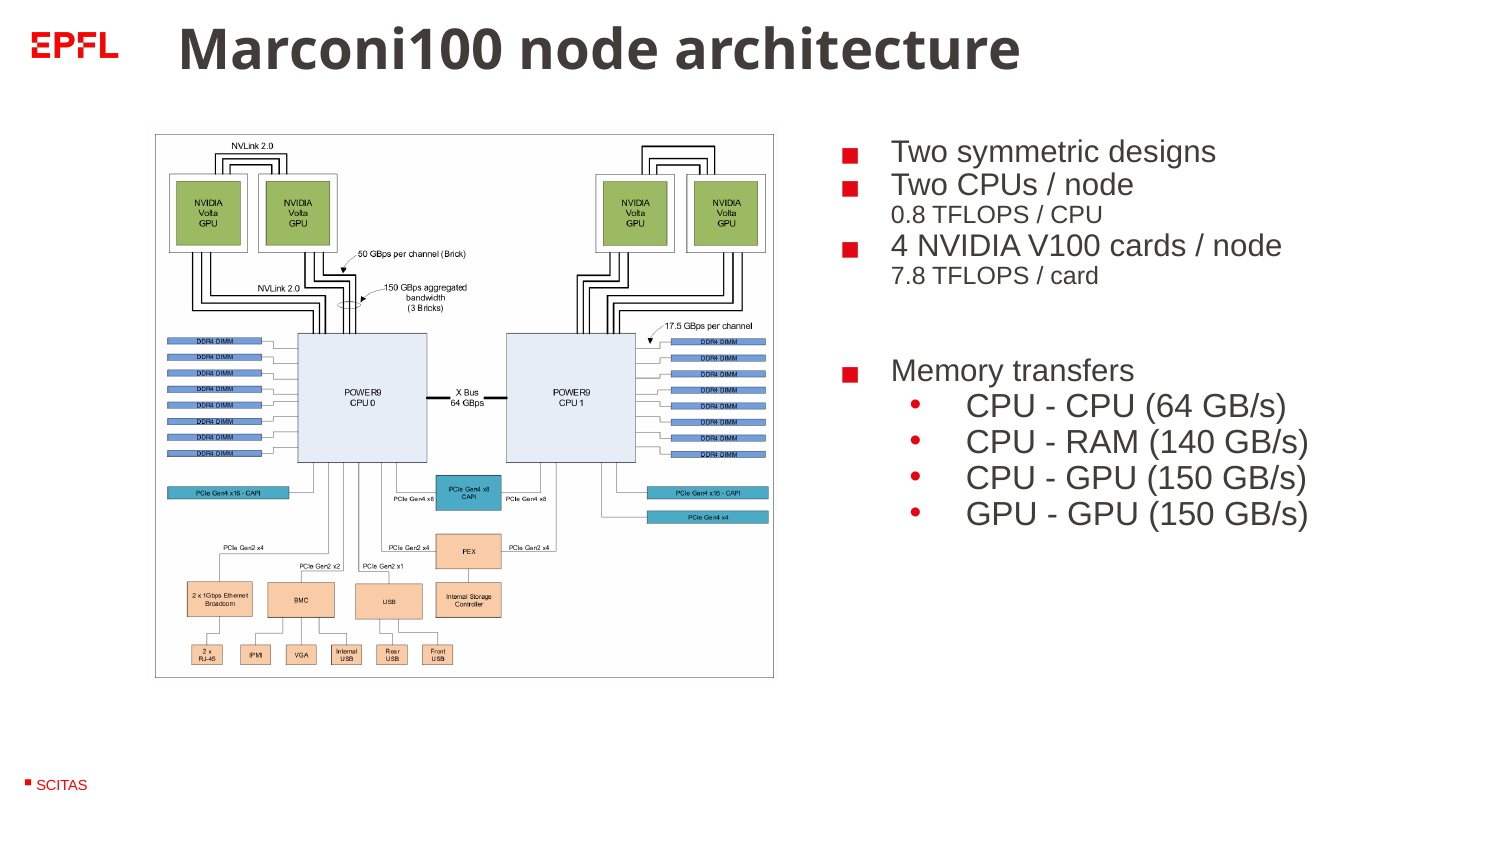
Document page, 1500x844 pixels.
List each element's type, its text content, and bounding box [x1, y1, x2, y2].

title Marconi100 node architecture [148, 21, 1416, 198]
list Two symmetric designs Two CPUs / node 0.8 TFLOPS / CPU 4 NVIDIA V100 cards / node 7.8 TFLOPS / card Memory transfers CPU - CPU (64 GB/s) CPU - RAM (140 GB/s) CPU - GPU (150 GB/s) GPU - GPU (150 GB/s) [786, 198, 1416, 844]
picture [21, 21, 129, 69]
picture [148, 127, 778, 682]
